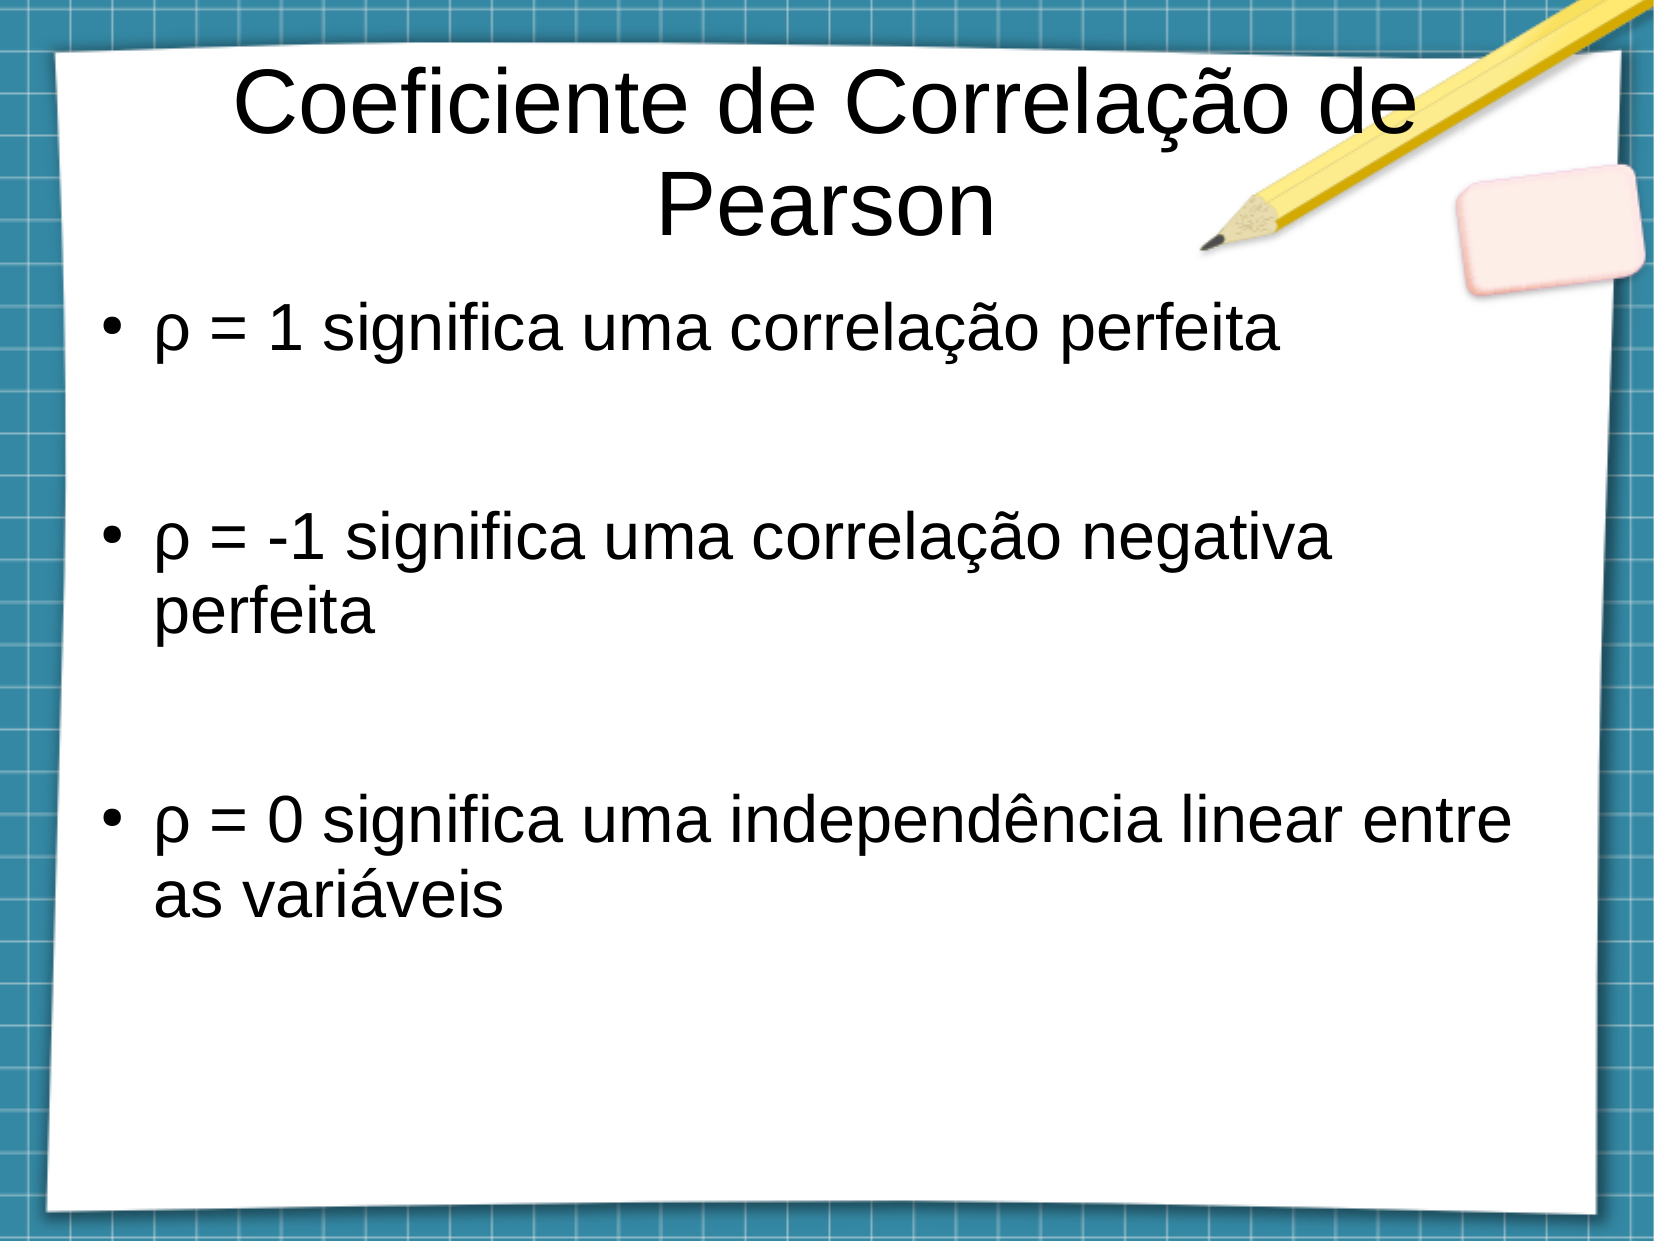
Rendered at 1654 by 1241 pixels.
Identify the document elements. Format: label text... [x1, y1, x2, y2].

list ρ = 1 significa uma correlação perfeita ρ = -1 significa uma correlação negativa perfeita ρ = 0 significa uma independência linear entre as variáveis [82, 290, 1571, 1010]
picture [0, 0, 1654, 1241]
title Coeficiente de Correlação de Pearson [82, 49, 1571, 257]
